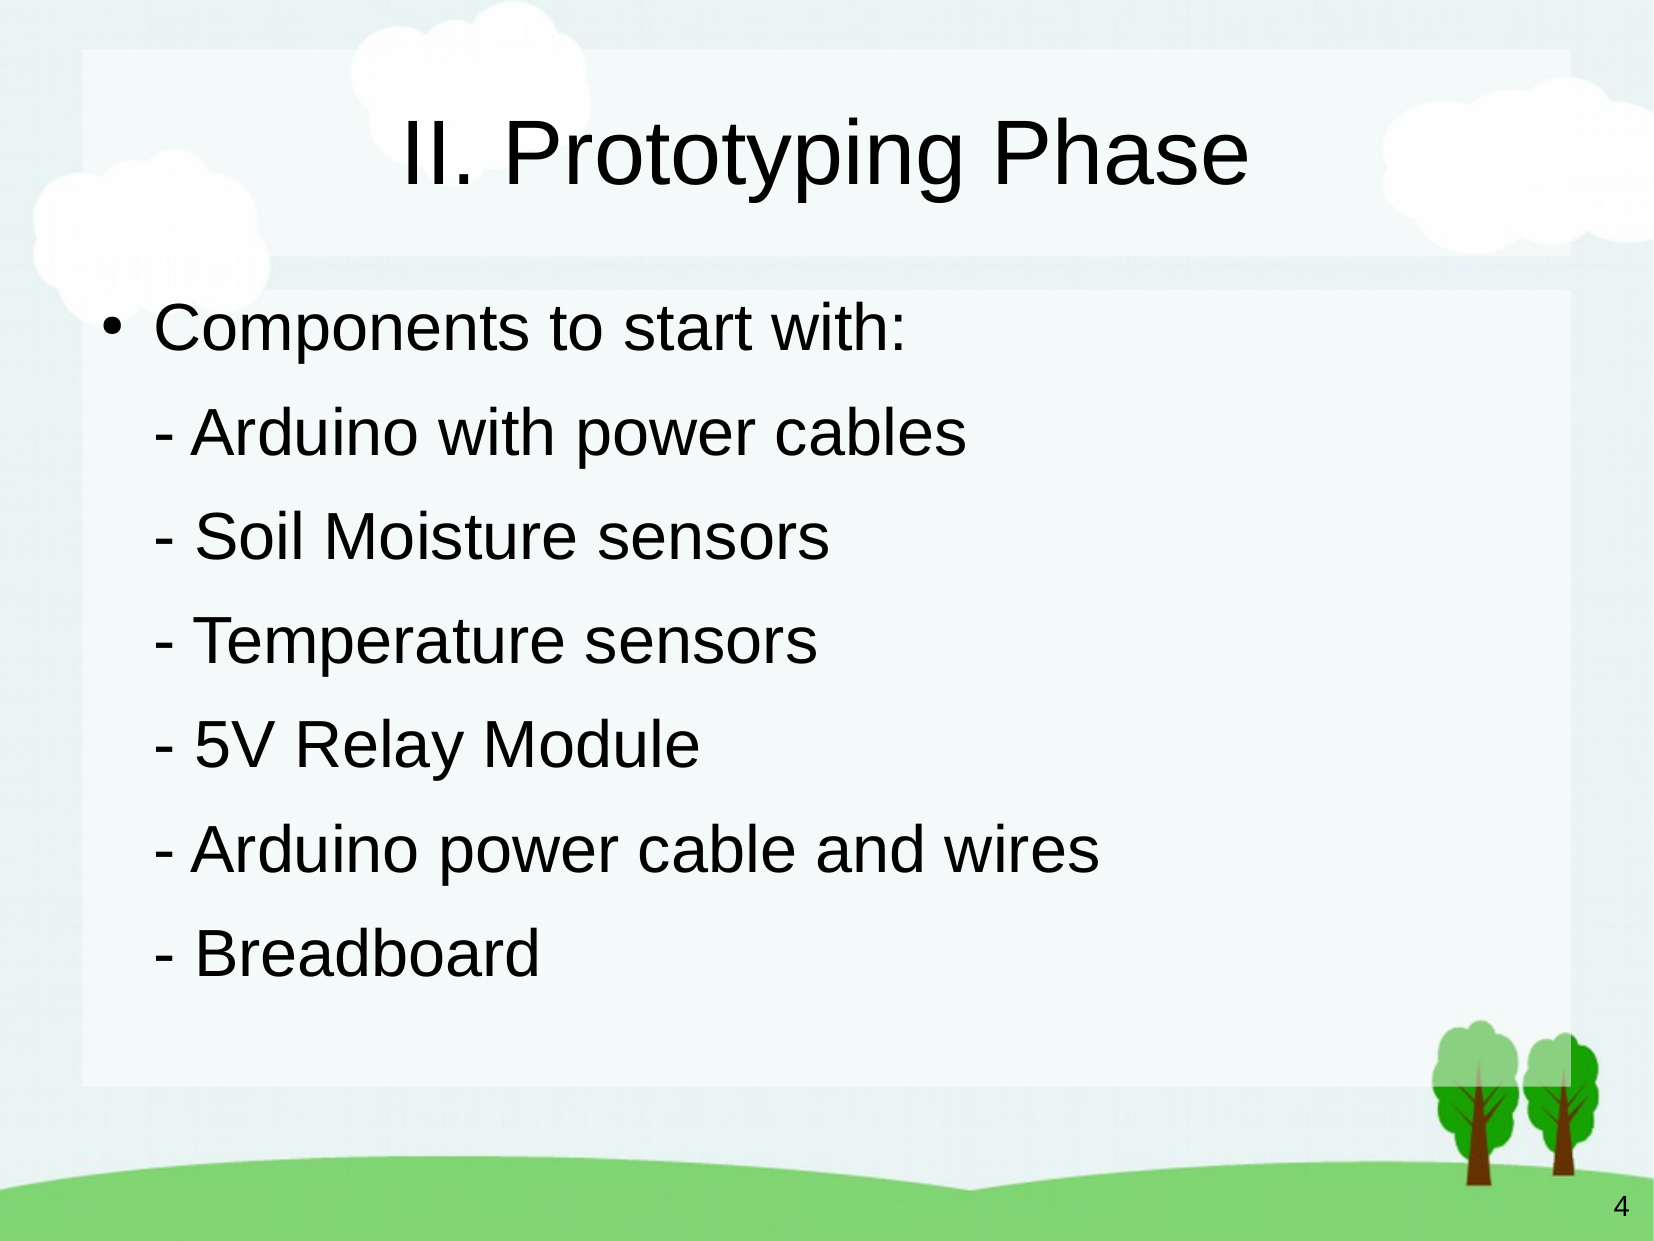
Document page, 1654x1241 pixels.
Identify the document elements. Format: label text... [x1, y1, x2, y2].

title II. Prototyping Phase [82, 49, 1571, 257]
picture [0, 0, 1654, 1241]
list Components to start with: - Arduino with power cables - Soil Moisture sensors - Temperature sensors - 5V Relay Module - Arduino power cable and wires - Breadboard [82, 290, 1571, 1087]
